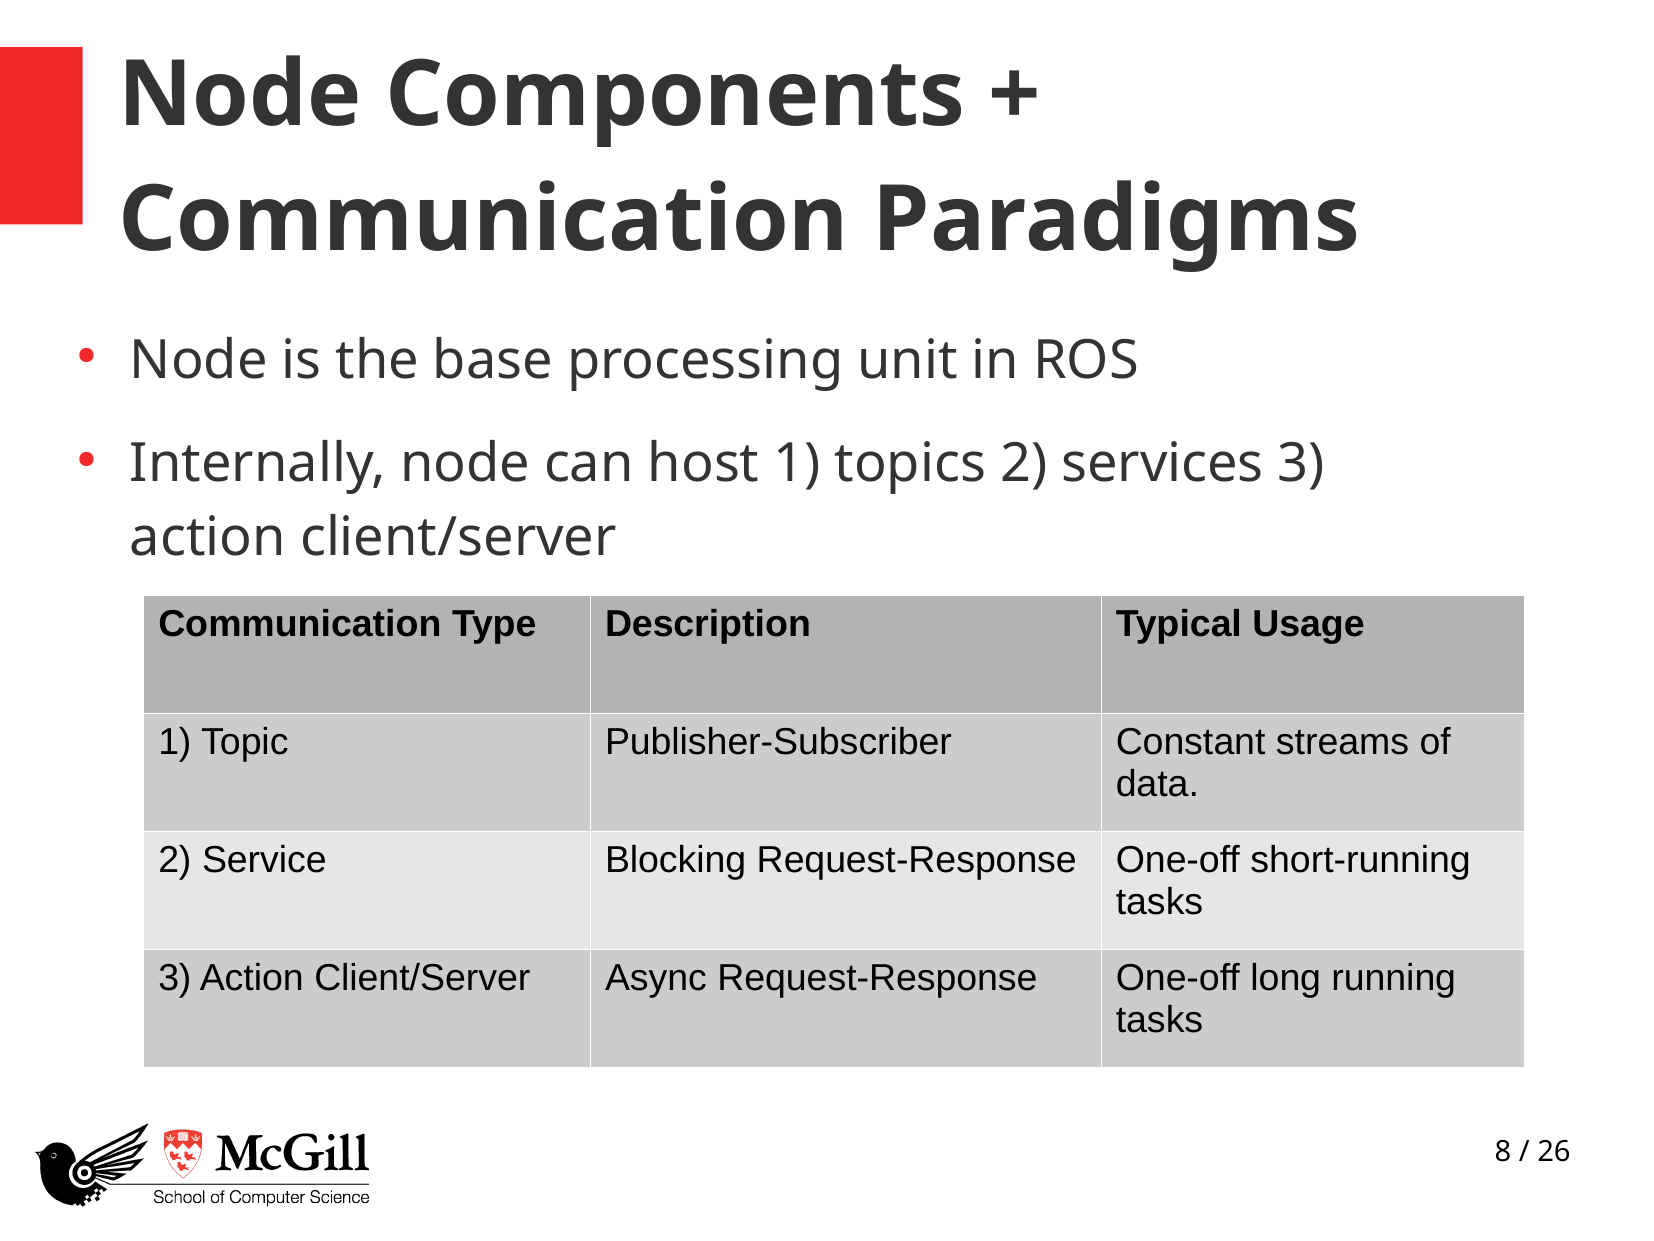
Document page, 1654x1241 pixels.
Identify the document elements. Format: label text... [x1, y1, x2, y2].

table_cell Blocking Request-Response [591, 832, 1101, 949]
table_cell 3) Action Client/Server [144, 950, 590, 1067]
table_cell Constant streams of data. [1102, 714, 1524, 831]
table_cell Publisher-Subscriber [591, 714, 1101, 831]
table_cell Async Request-Response [591, 950, 1101, 1067]
title Node Components + Communication Paradigms [118, 45, 1571, 260]
table_cell One-off long running tasks [1102, 950, 1524, 1067]
table_header Description [591, 596, 1101, 713]
picture [35, 1110, 369, 1216]
list Node is the base processing unit in ROS Internally, node can host 1) topics 2) services 3) action client/server [59, 320, 1477, 579]
table_header Typical Usage [1102, 596, 1524, 713]
table_cell One-off short-running tasks [1102, 832, 1524, 949]
table_header Communication Type [144, 596, 590, 713]
table_cell 1) Topic [144, 714, 590, 831]
table_cell 2) Service [144, 832, 590, 949]
